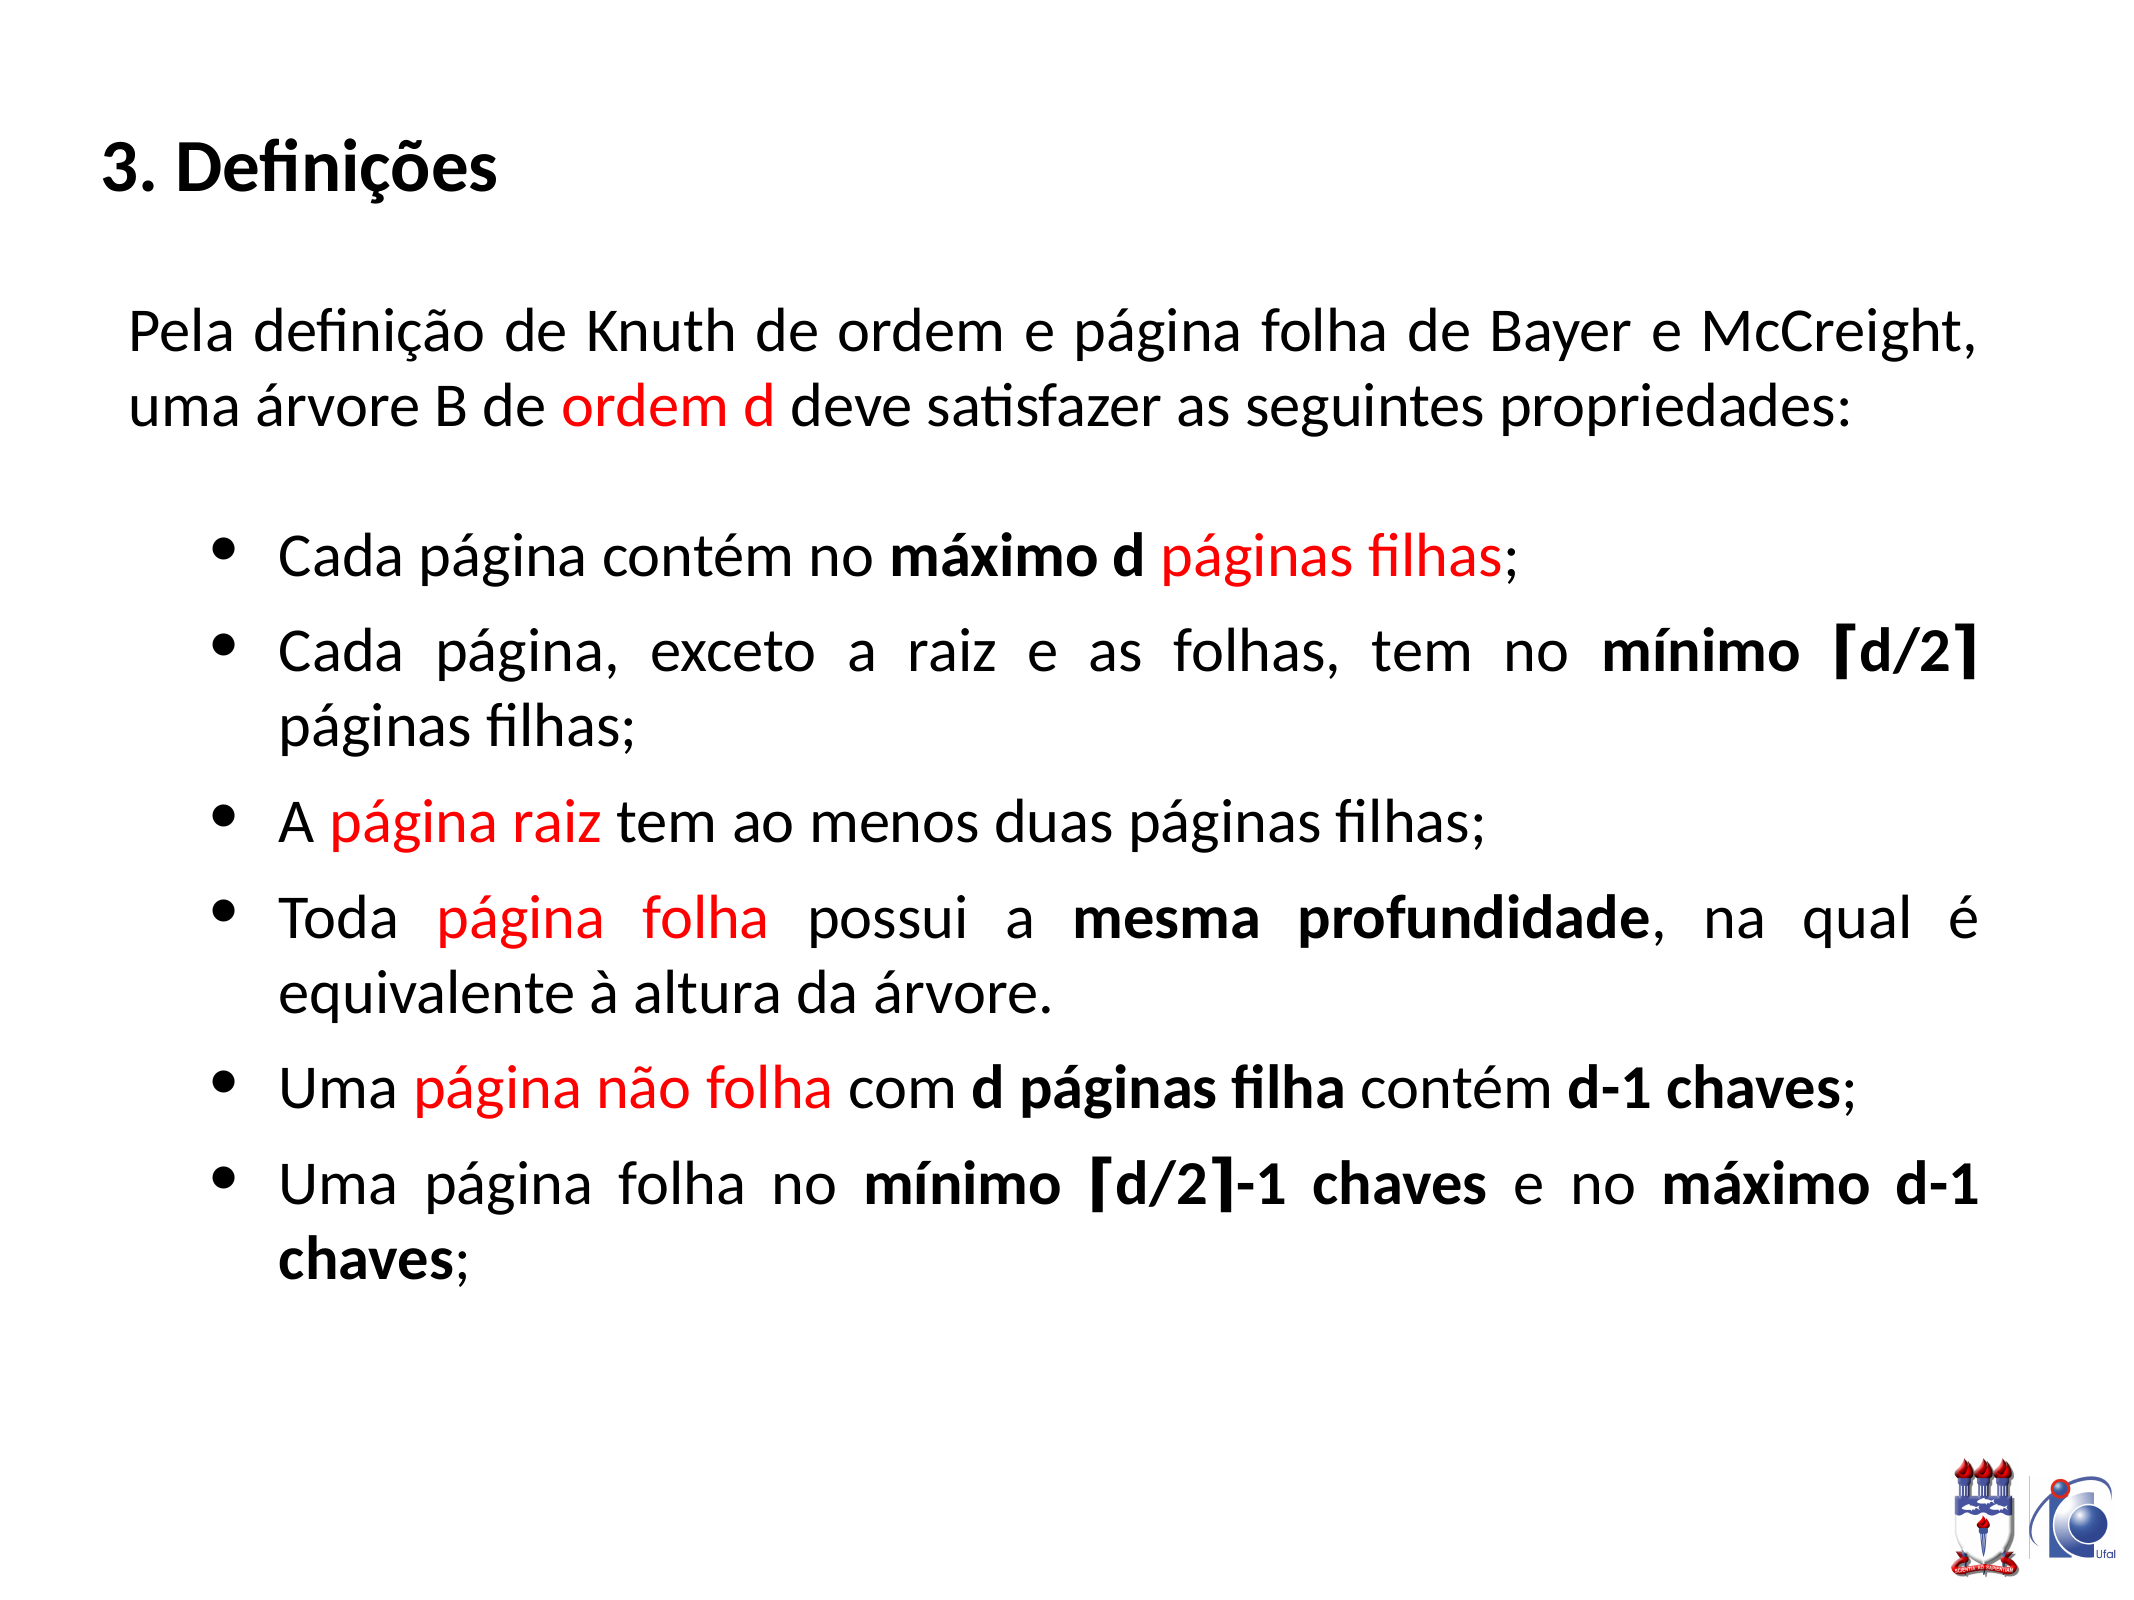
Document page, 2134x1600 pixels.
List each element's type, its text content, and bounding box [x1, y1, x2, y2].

picture [2028, 1476, 2116, 1559]
list Pela definição de Knuth de ordem e página folha de Bayer e McCreight, uma árvore B de ordem d deve satisfazer as seguintes propriedades: Cada página contém no máximo d páginas filhas; Cada página, exceto a raiz e as folhas, tem no mínimo ⌈d/2⌉ páginas filhas; A página raiz tem ao menos duas páginas filhas; Toda página folha possui a mesma profundidade, na qual é equivalente à altura da árvore. Uma página não folha com d páginas filha contém d-1 chaves; Uma página folha no mínimo ⌈d/2⌉-1 chaves e no máximo d-1 chaves; [120, 280, 1989, 1493]
title 3. Definições [92, 72, 2042, 250]
picture [1948, 1456, 2020, 1579]
